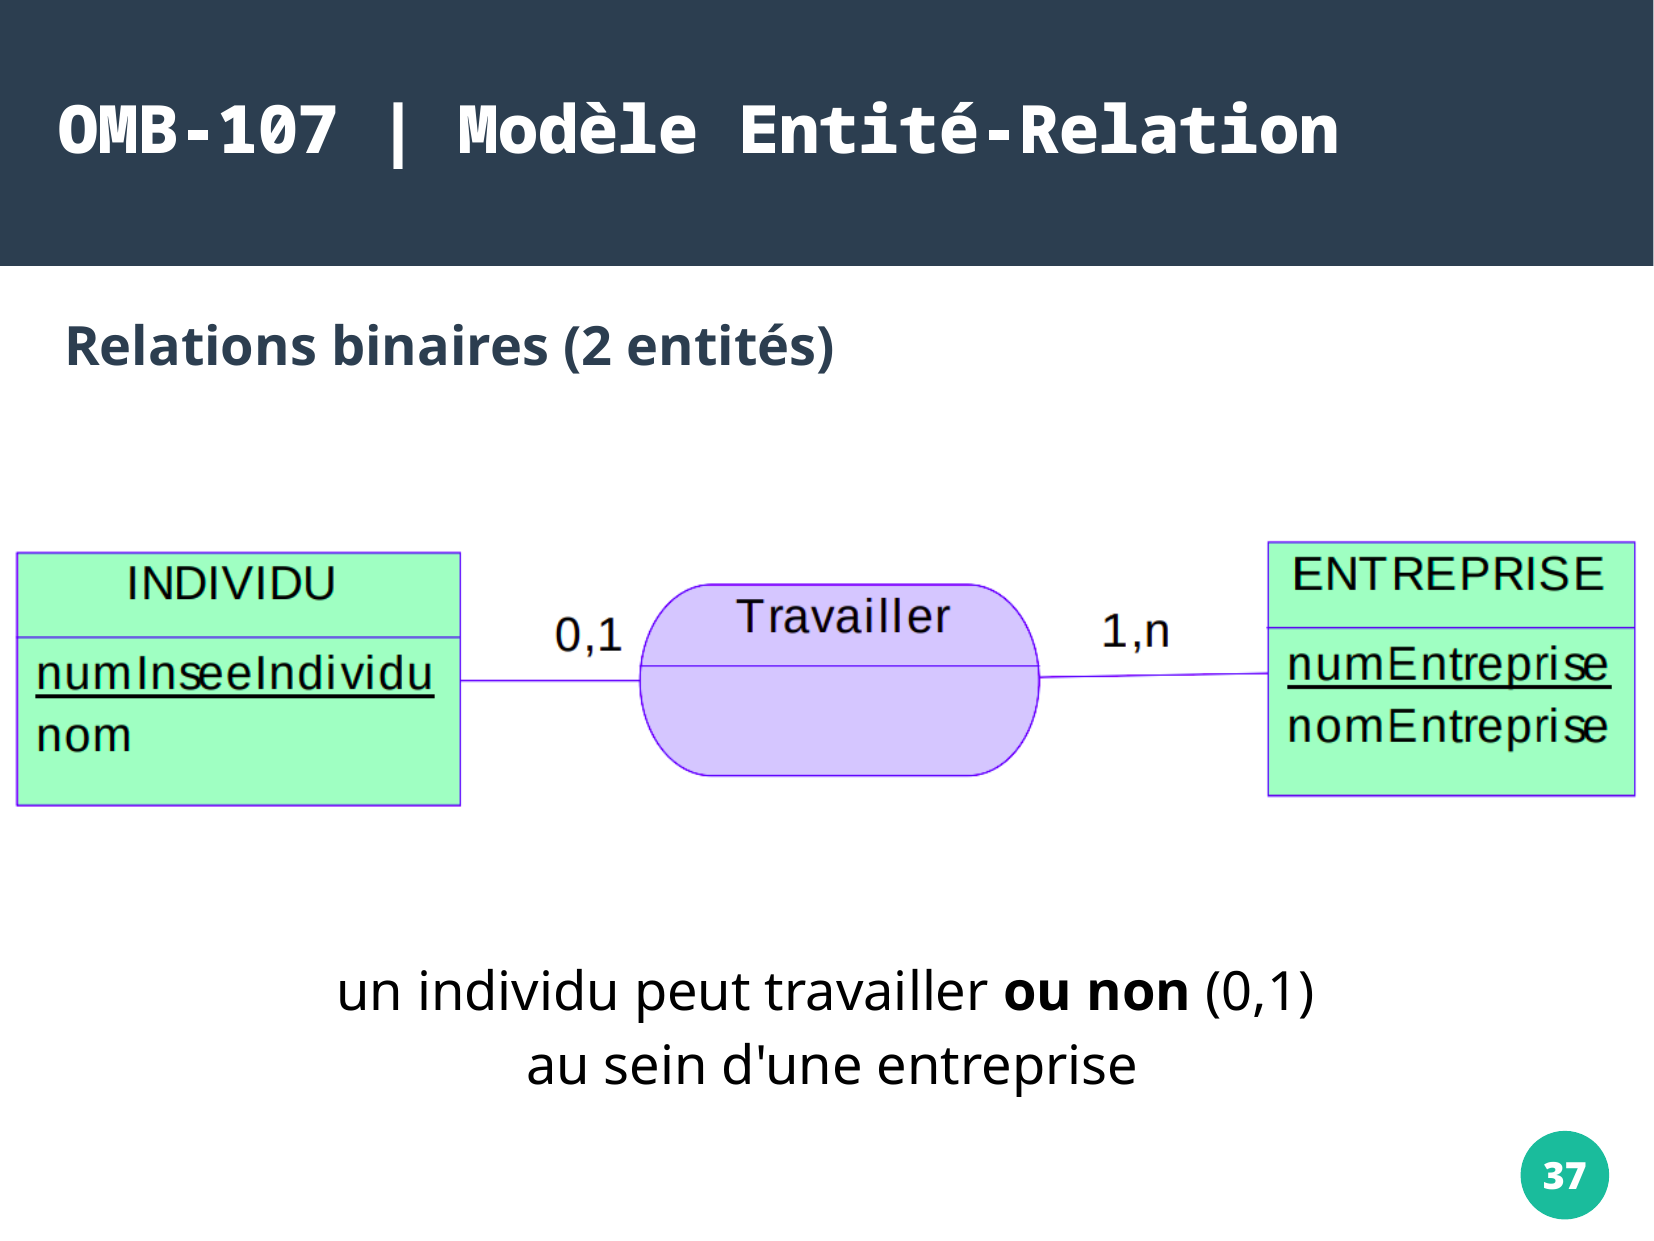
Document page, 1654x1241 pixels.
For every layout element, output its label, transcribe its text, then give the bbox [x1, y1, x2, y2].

picture [0, 524, 1654, 816]
text_box un individu peut travailler ou non (0,1) au sein d'une entreprise [60, 945, 1606, 1140]
title OMB-107 | Modèle Entité-Relation [58, 49, 1595, 207]
text_box Relations binaires (2 entités) [49, 300, 1606, 446]
